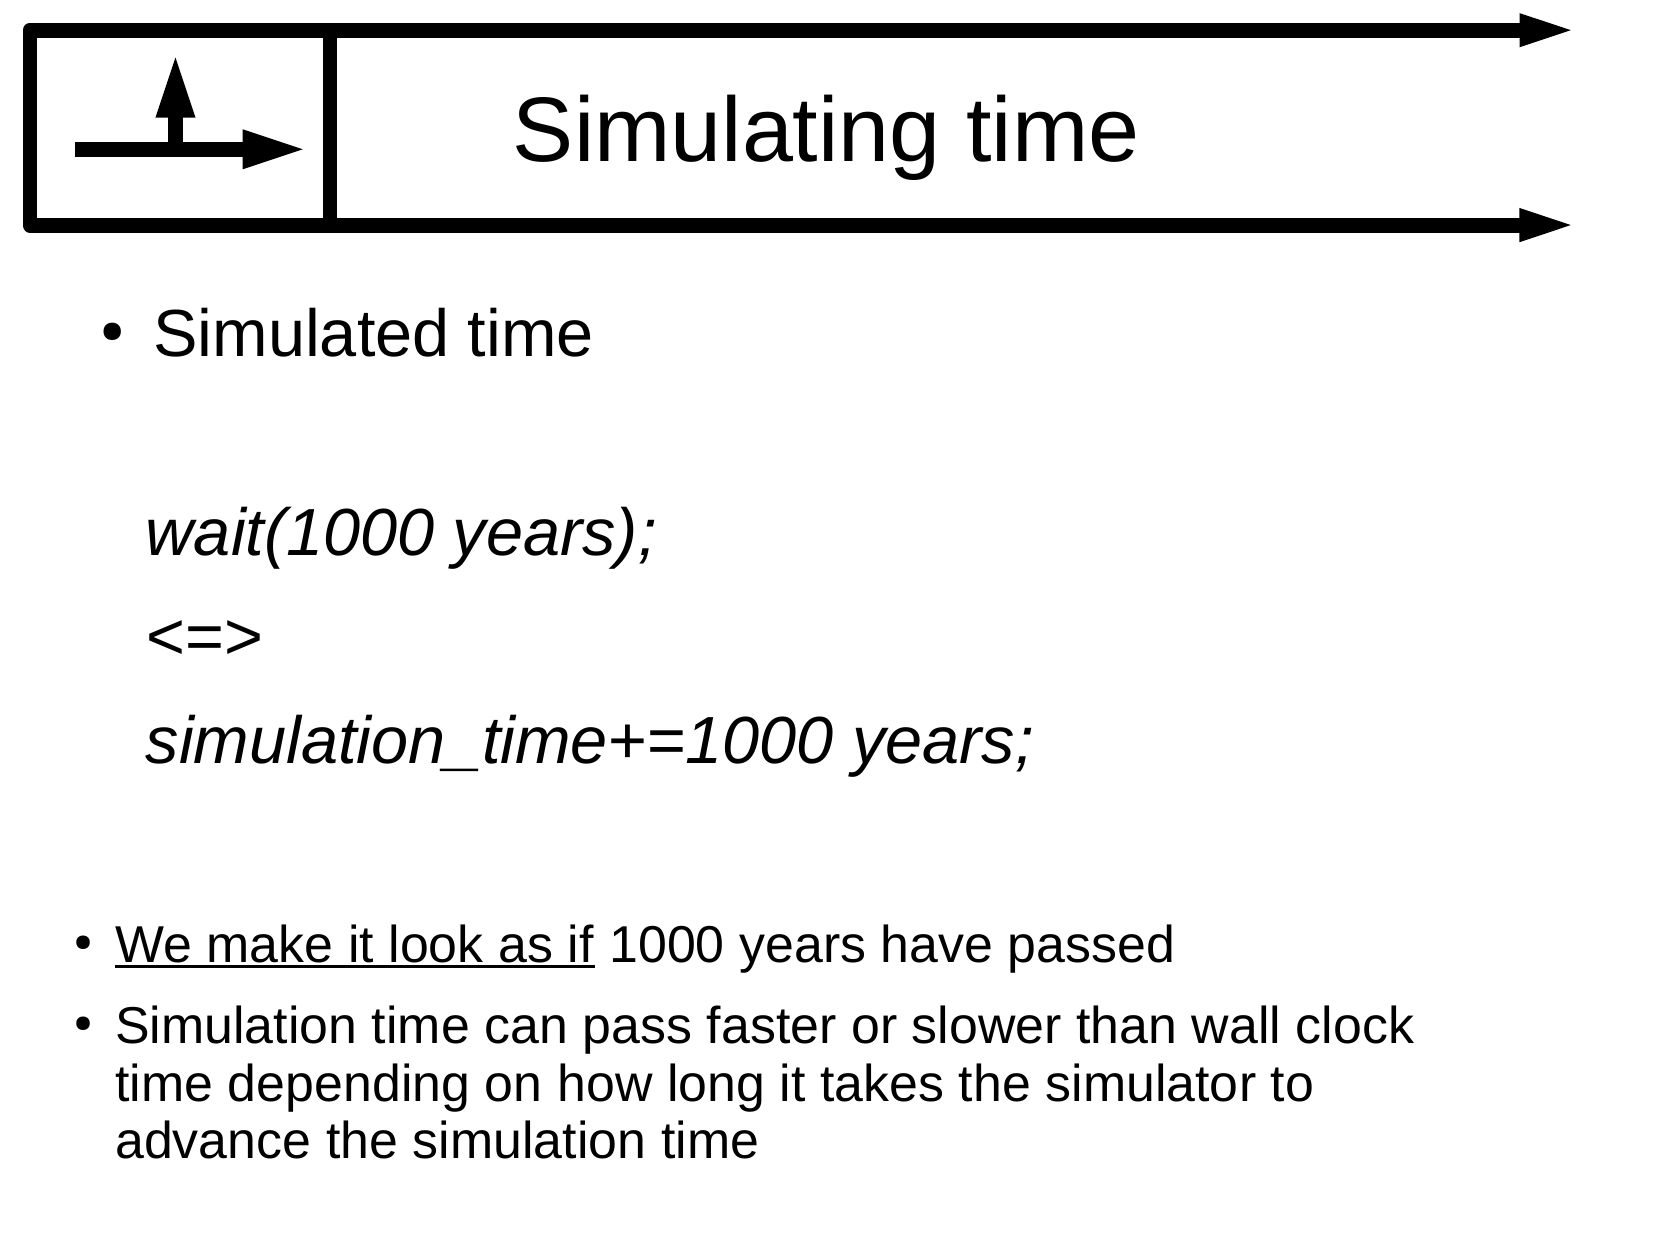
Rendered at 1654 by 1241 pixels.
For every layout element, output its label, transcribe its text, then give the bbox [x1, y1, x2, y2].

list wait(1000 years); <=> simulation_time+=1000 years; [75, 495, 1381, 915]
list We make it look as if 1000 years have passed Simulation time can pass faster or slower than wall clock time depending on how long it takes the simulator to advance the simulation time [60, 915, 1516, 1171]
title Simulating time [337, 31, 1571, 224]
title Simulating time [82, 38, 323, 218]
list Simulated time [82, 296, 1538, 396]
